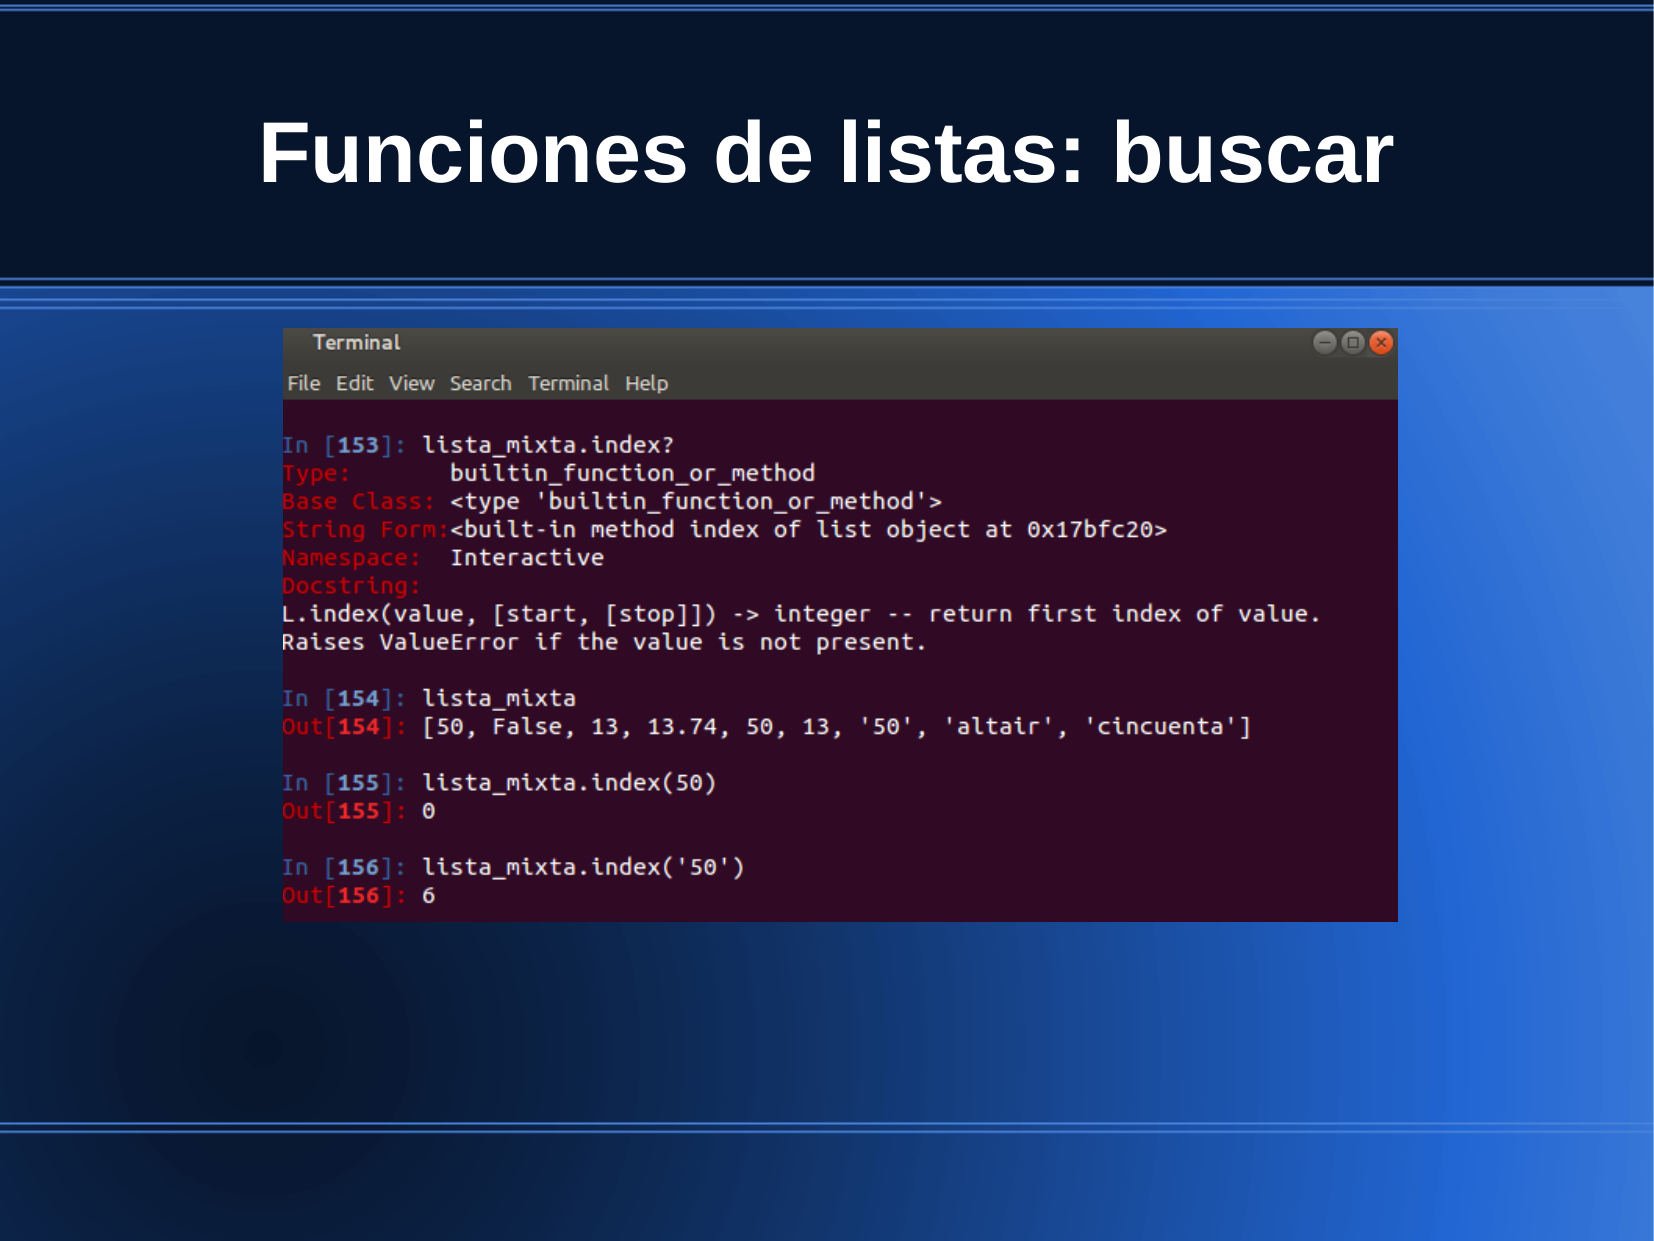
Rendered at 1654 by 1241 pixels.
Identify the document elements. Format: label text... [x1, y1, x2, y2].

title Funciones de listas: buscar [82, 49, 1571, 257]
picture [0, 0, 1654, 1241]
